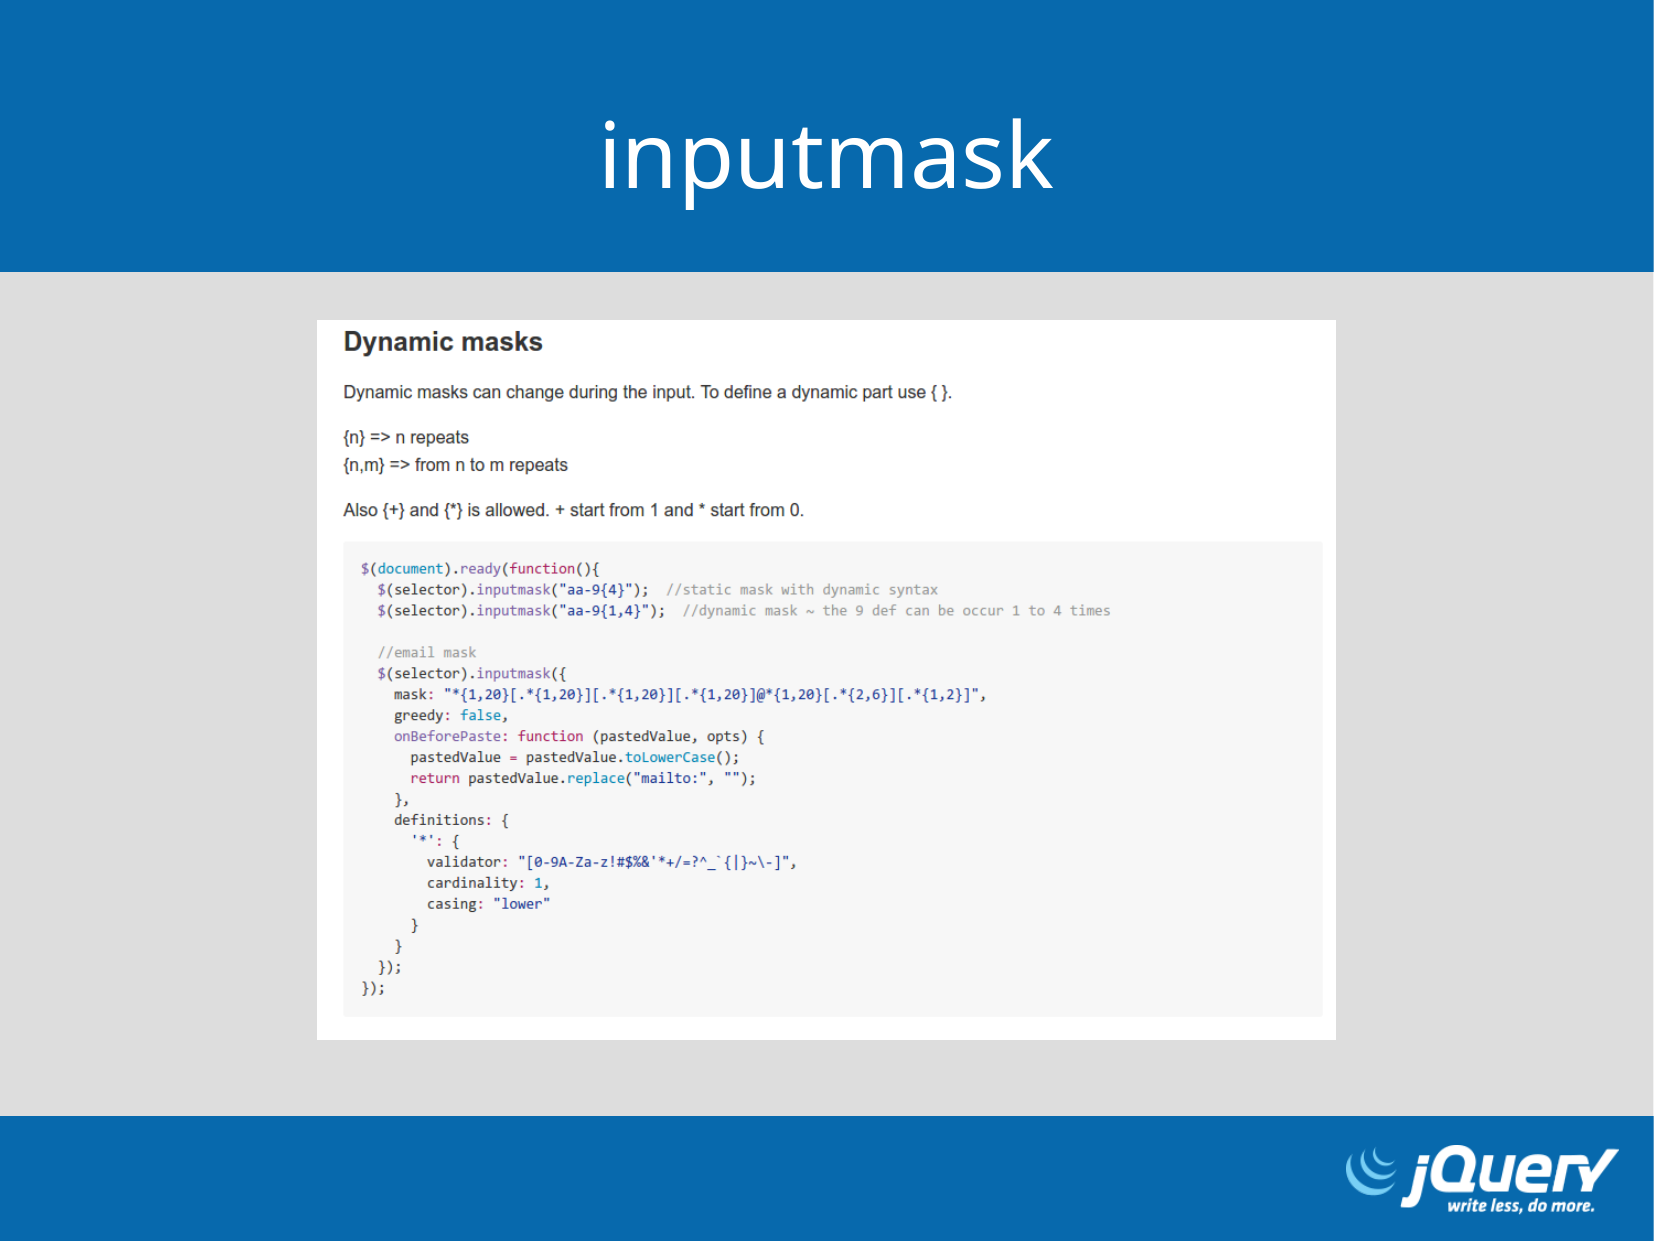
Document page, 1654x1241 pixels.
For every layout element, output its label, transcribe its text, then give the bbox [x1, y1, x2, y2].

picture [0, 1116, 1654, 1241]
title inputmask [82, 49, 1571, 257]
picture [317, 320, 1336, 1040]
picture [0, 0, 1654, 272]
